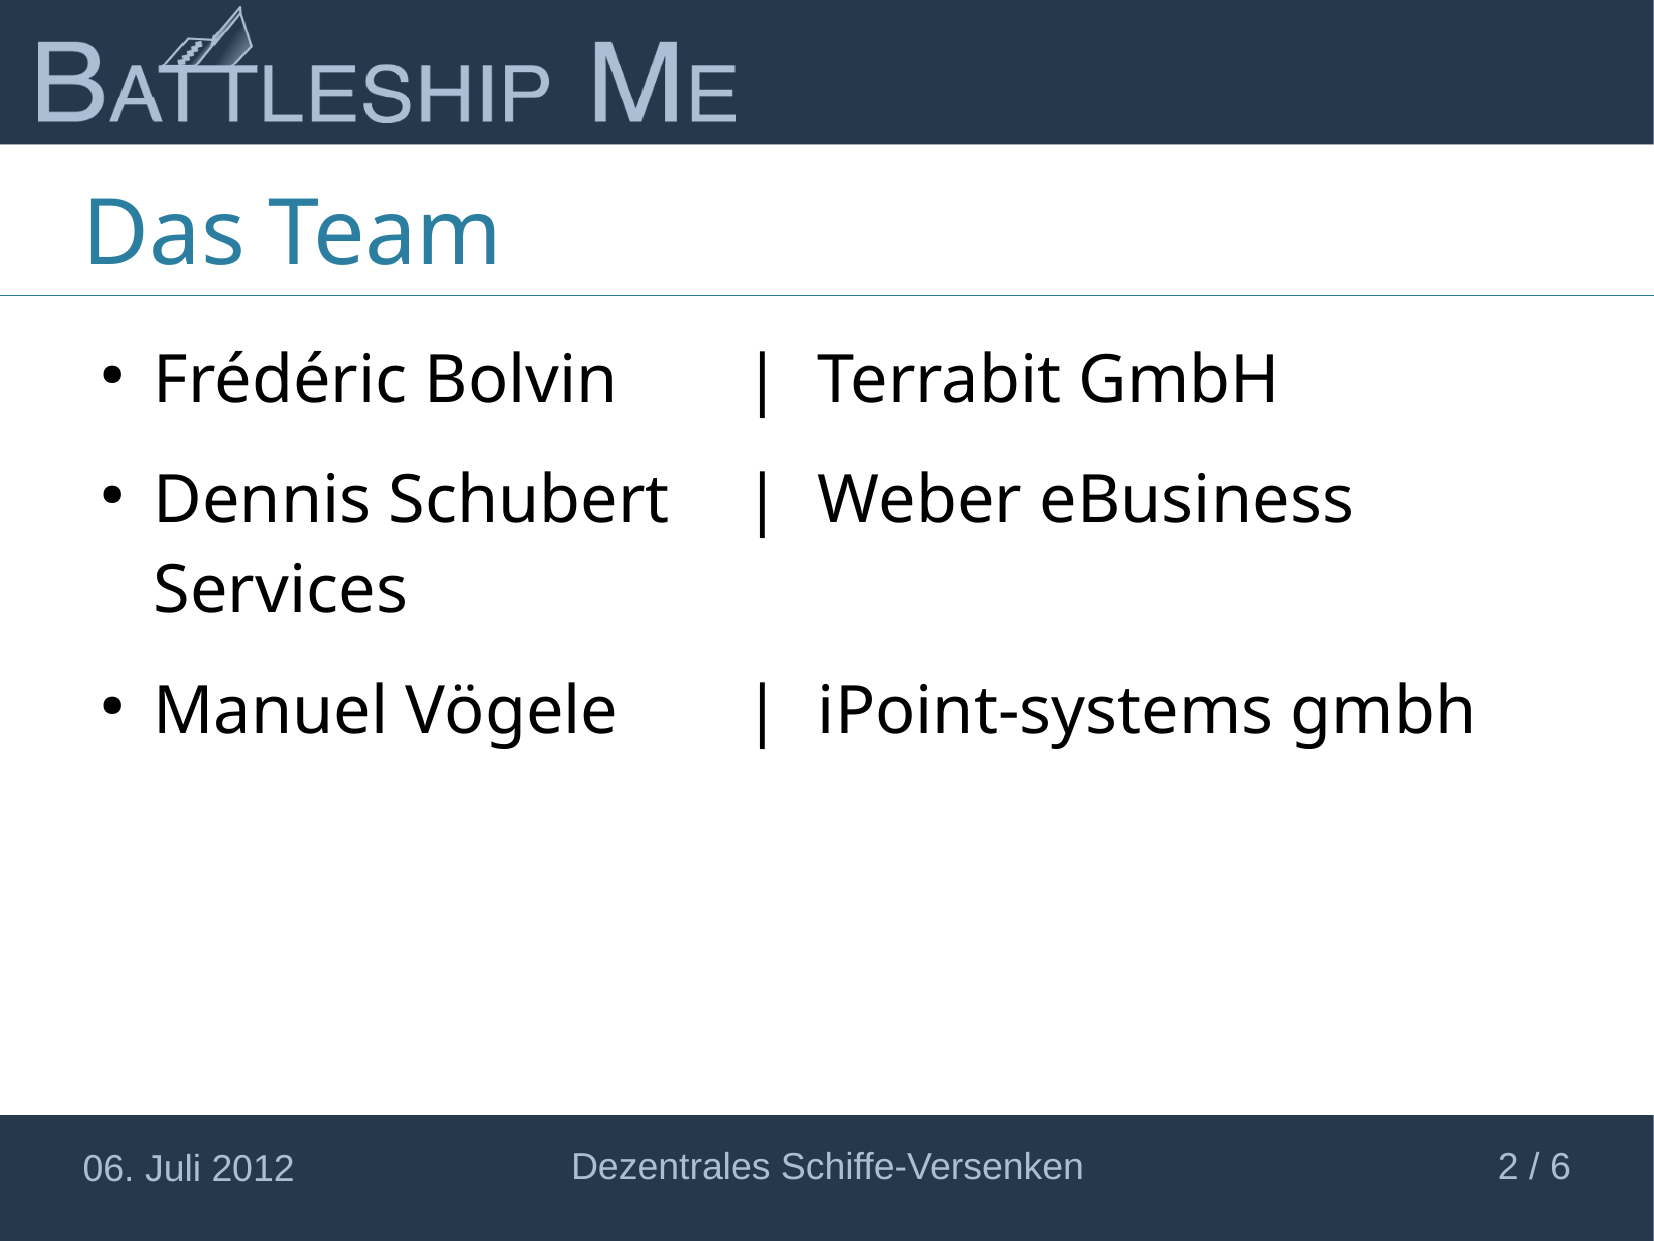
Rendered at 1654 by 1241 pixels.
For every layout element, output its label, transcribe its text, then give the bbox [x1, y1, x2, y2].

list Frédéric Bolvin | Terrabit GmbH Dennis Schubert | Weber eBusiness Services Manuel Vögele | iPoint-systems gmbh [82, 330, 1538, 1010]
picture [0, 296, 1654, 1241]
picture [0, 0, 1654, 295]
title Das Team [82, 174, 1571, 283]
